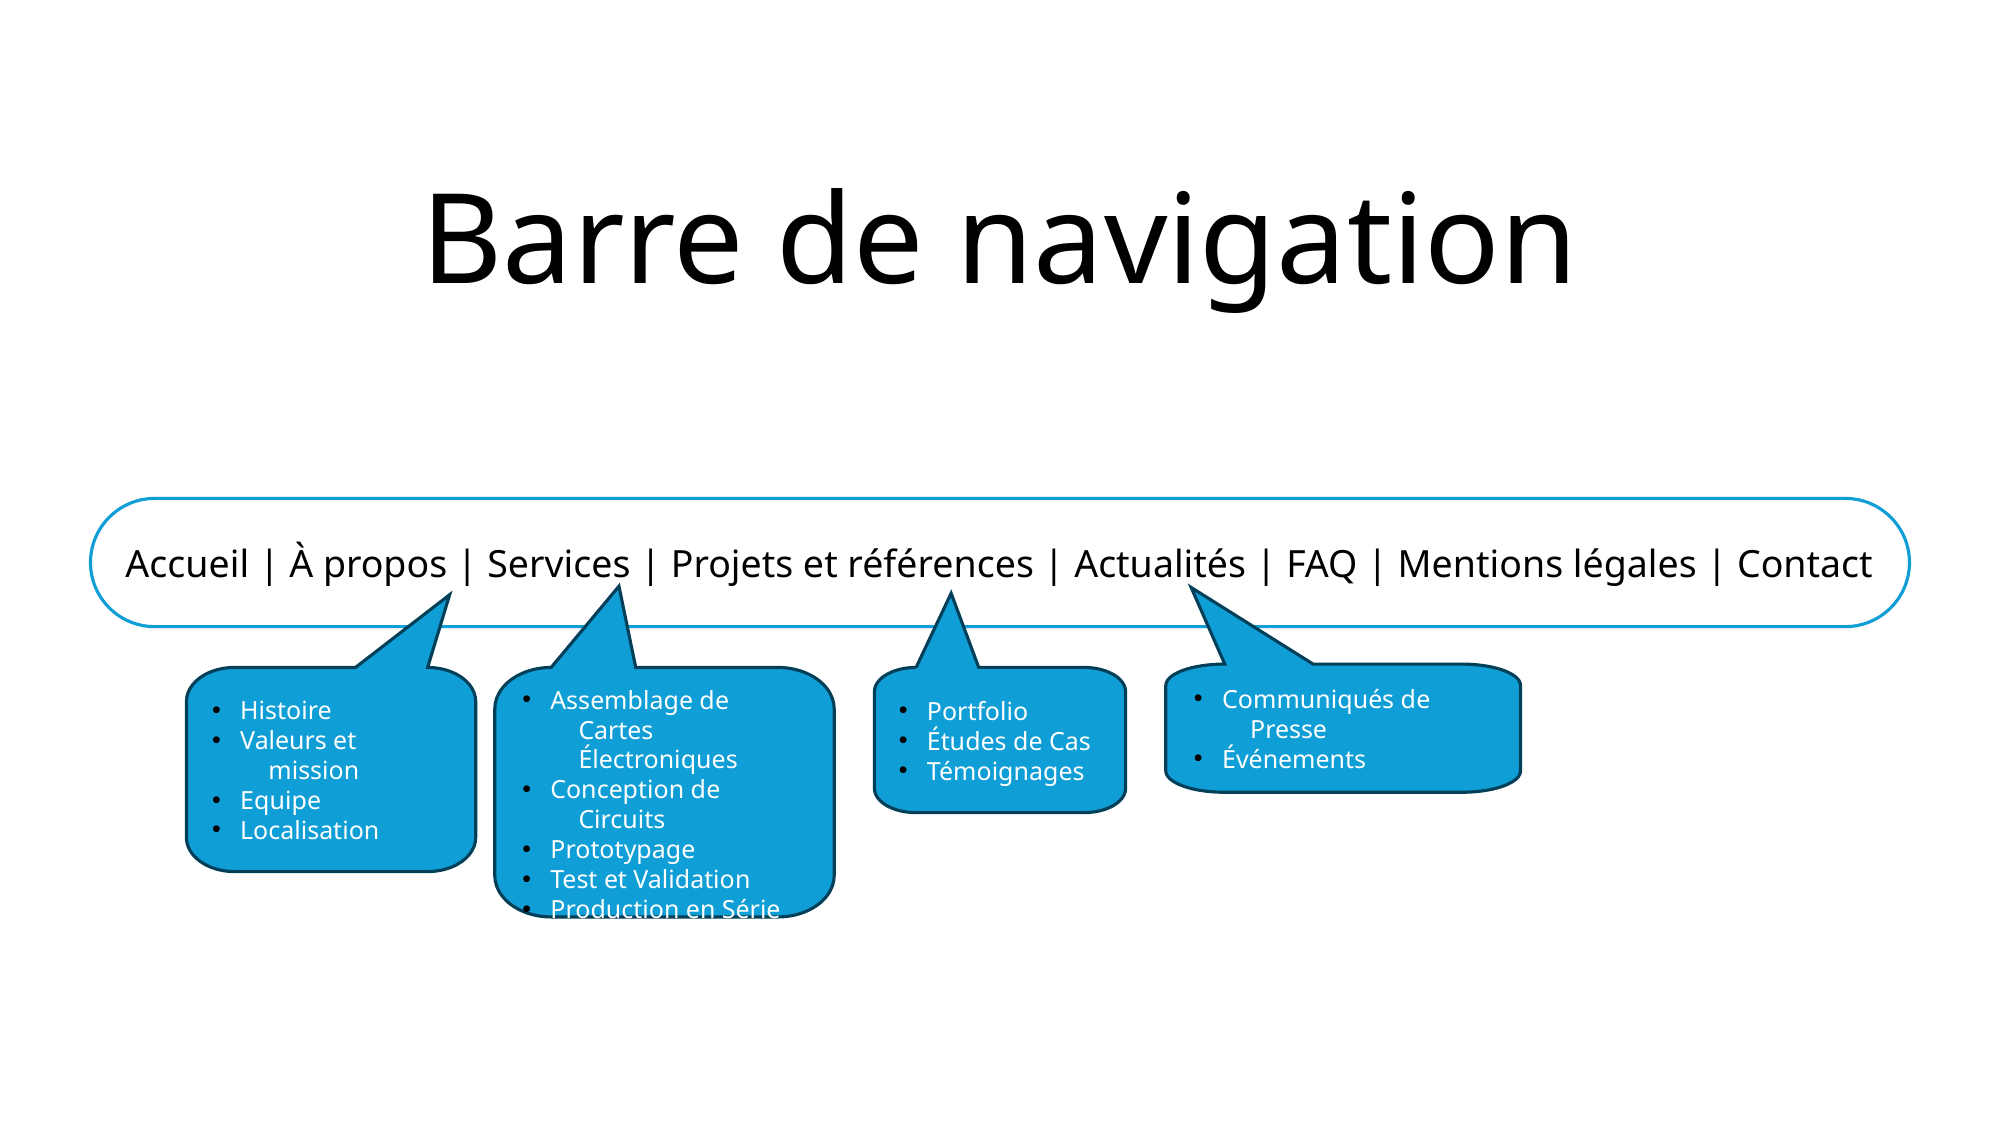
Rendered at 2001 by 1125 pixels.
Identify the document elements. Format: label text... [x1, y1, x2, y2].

title Barre de navigation [249, 148, 1750, 319]
text_box Assemblage de Cartes Électroniques Conception de Circuits Prototypage Test et Validation Production en Série [494, 586, 835, 917]
text_box Accueil | À propos | Services | Projets et références | Actualités | FAQ | Mentions légales | Contact [90, 498, 1910, 627]
text_box Portfolio Études de Cas Témoignages [874, 593, 1126, 813]
text_box Communiqués de Presse Événements [1165, 587, 1521, 793]
text_box Histoire Valeurs et mission Equipe Localisation [186, 594, 476, 872]
